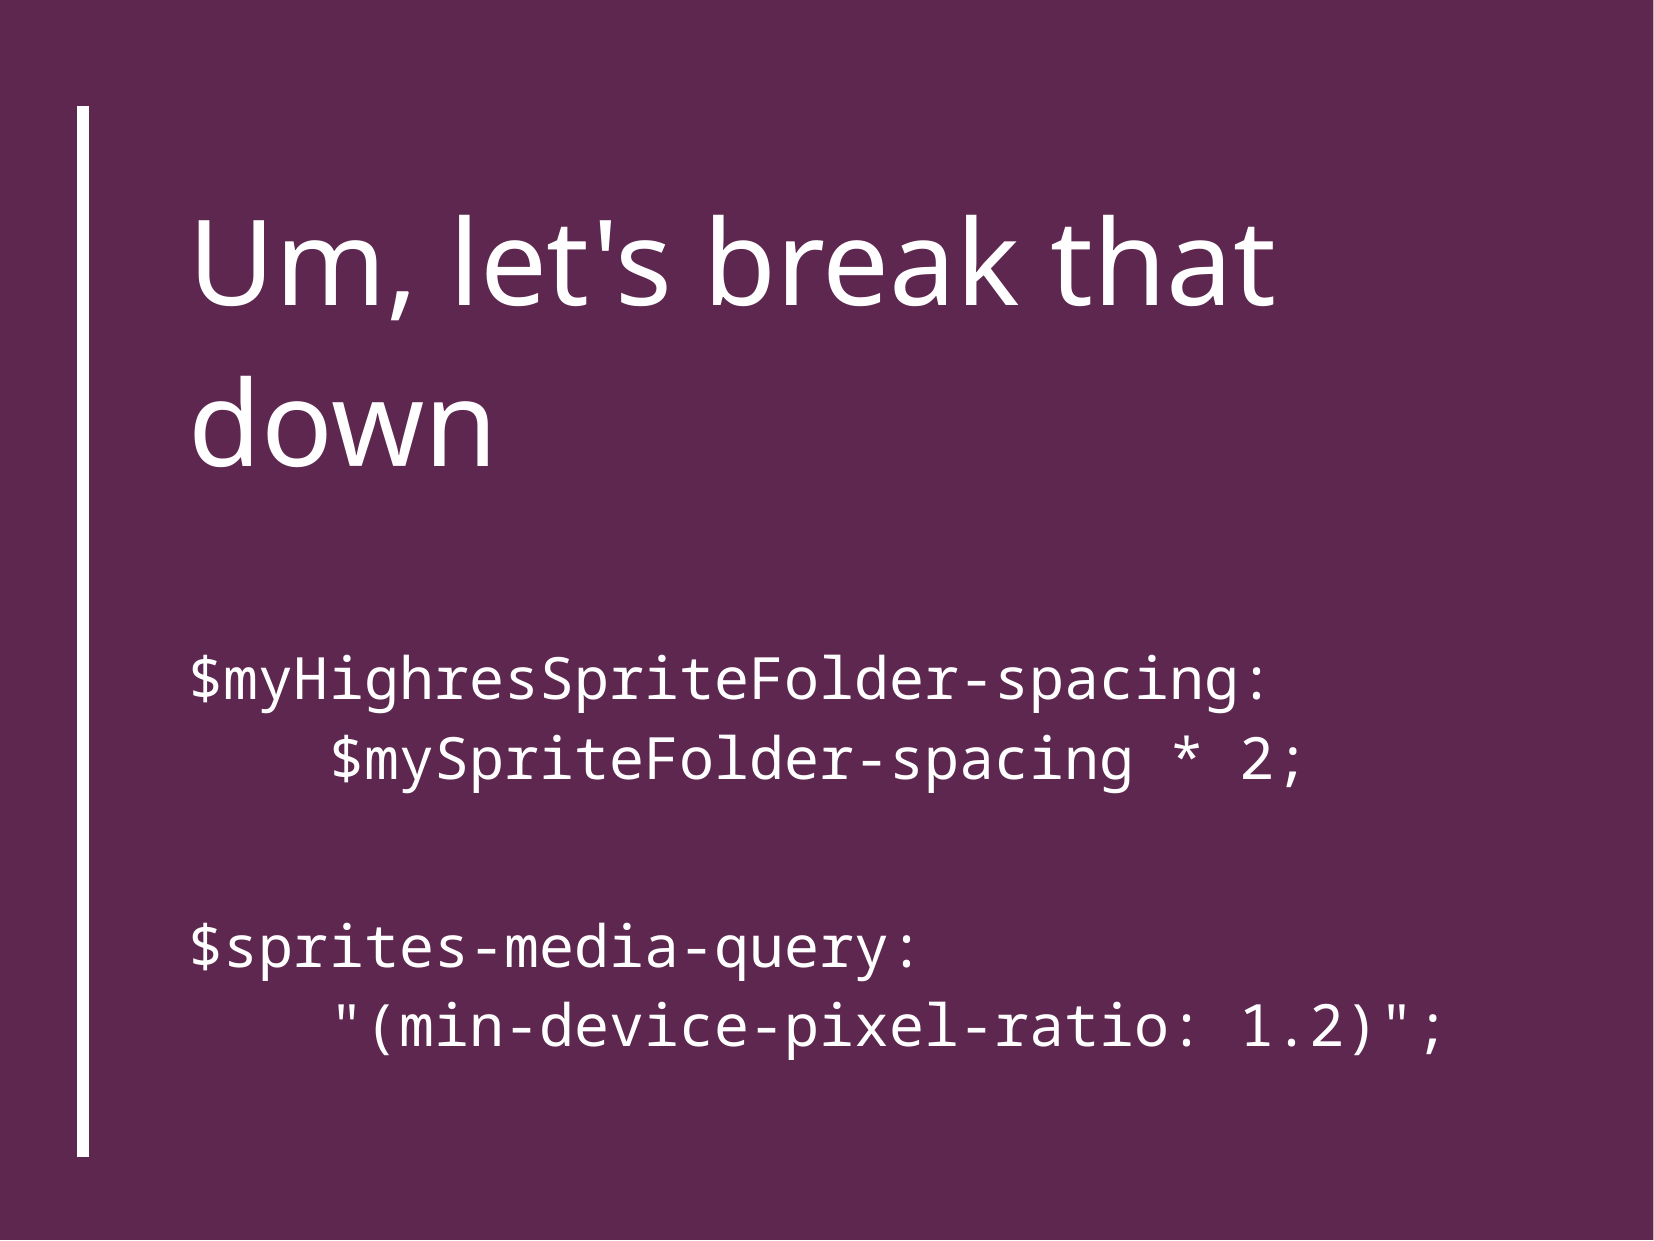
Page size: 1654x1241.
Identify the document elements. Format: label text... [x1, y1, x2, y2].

list $myHighresSpriteFolder-spacing: $mySpriteFolder-spacing * 2; $sprites-media-query: "(min-device-pixel-ratio: 1.2)"; [188, 637, 1571, 1158]
title Um, let's break that down [188, 236, 1571, 444]
